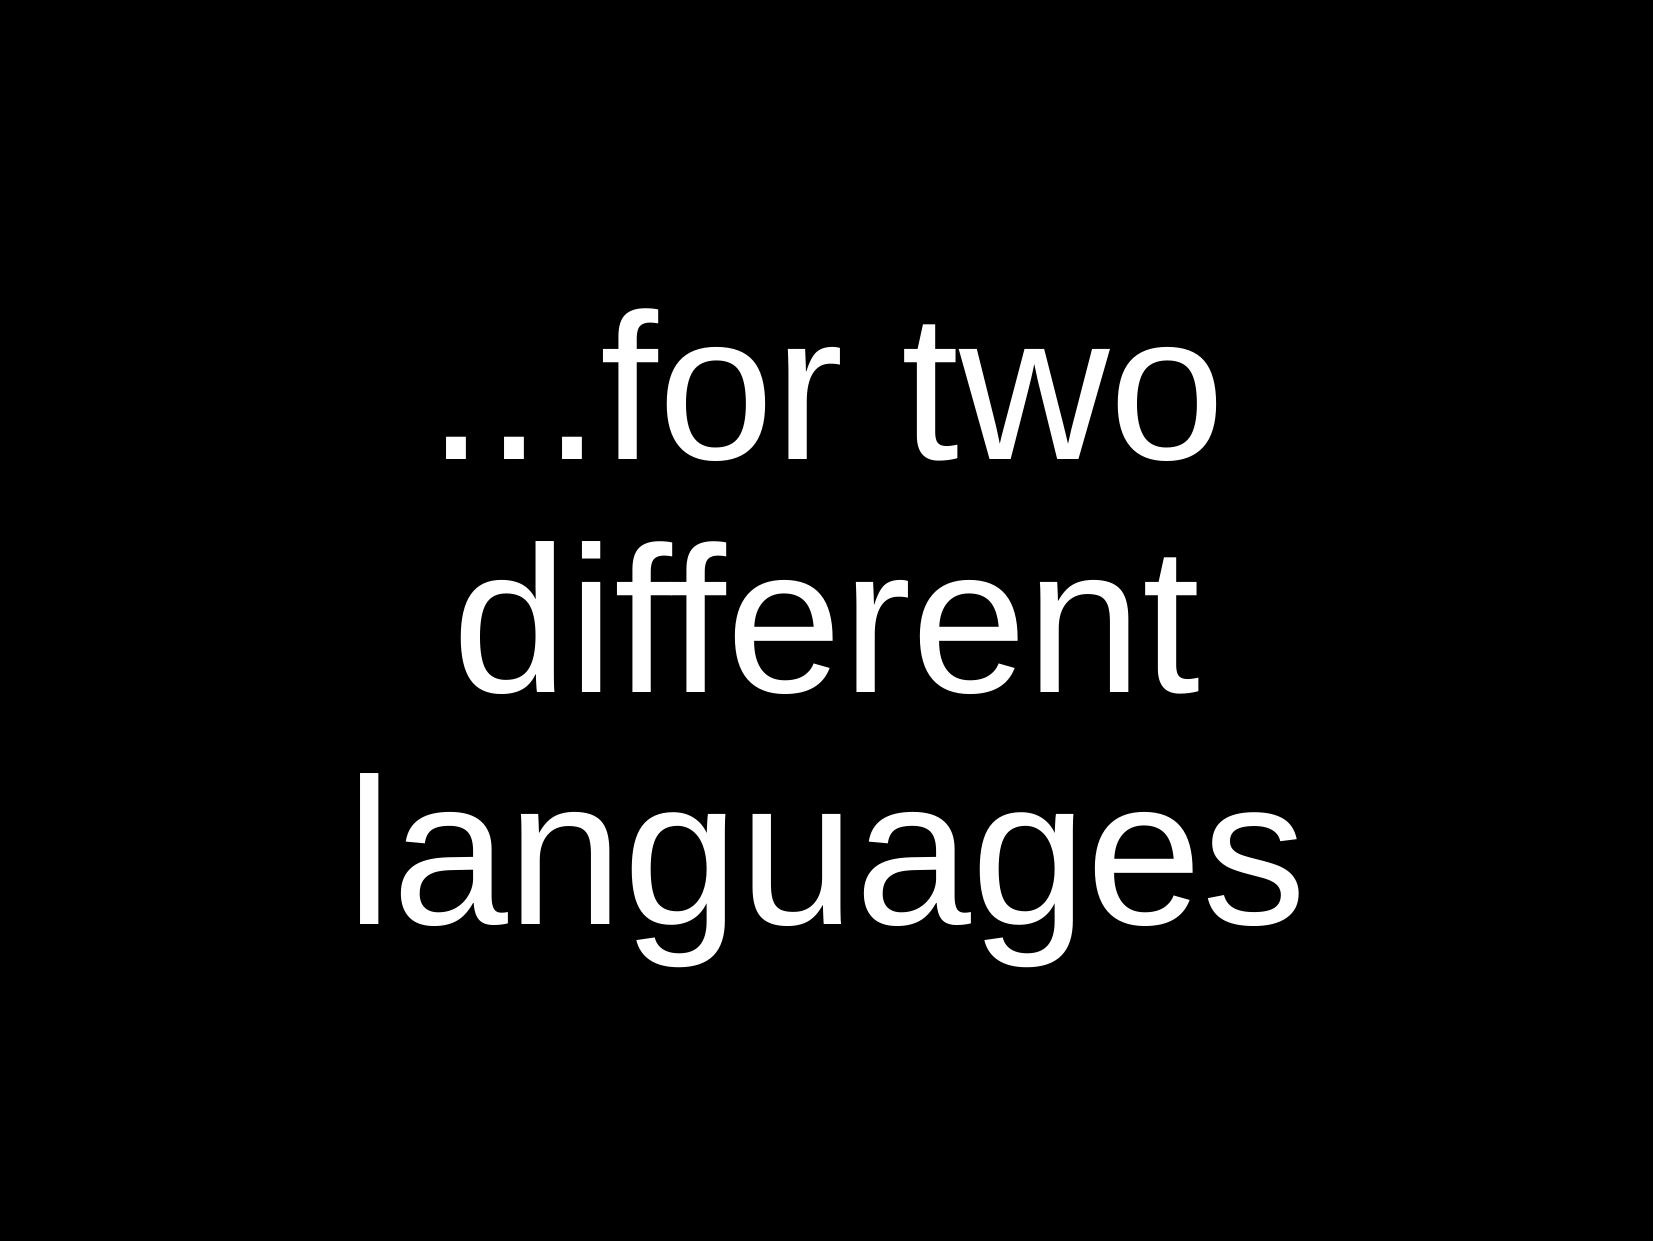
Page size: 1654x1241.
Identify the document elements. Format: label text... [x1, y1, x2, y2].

title ...for two different languages [82, 101, 1571, 1140]
